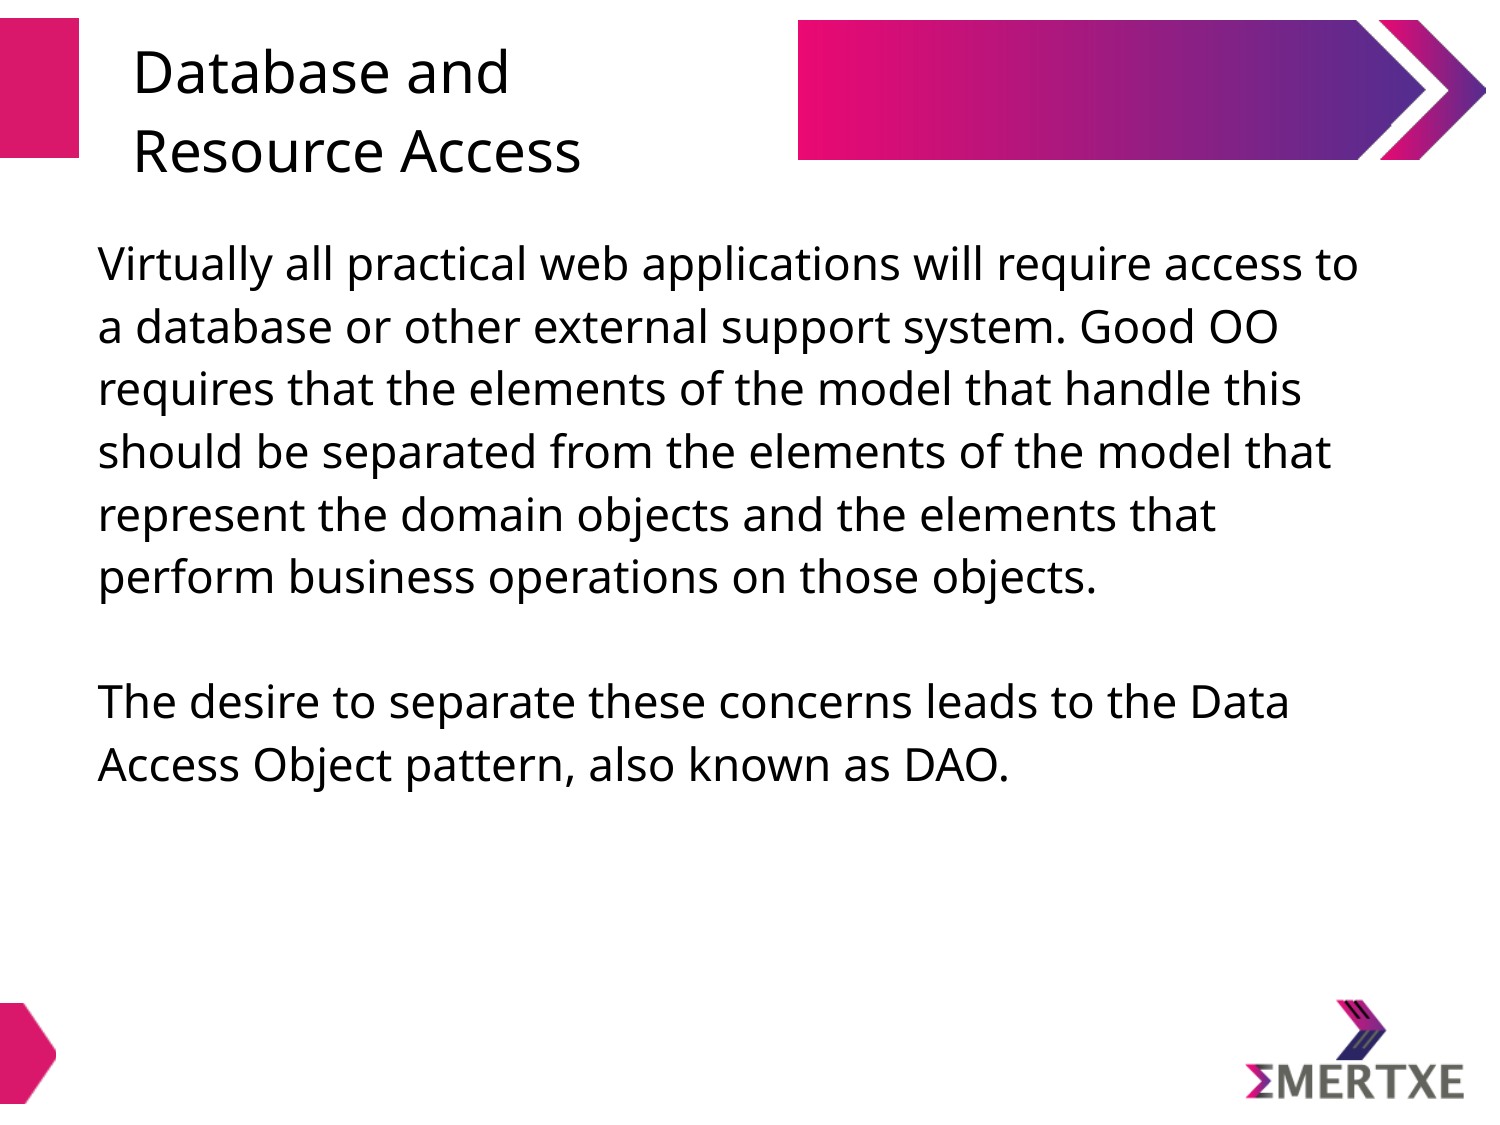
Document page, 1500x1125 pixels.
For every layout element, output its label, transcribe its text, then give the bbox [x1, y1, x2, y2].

text_box Database and Resource Access [118, 23, 709, 175]
picture [798, 20, 1486, 160]
picture [1245, 996, 1465, 1099]
text_box Virtually all practical web applications will require access to a database or other external support system. Good OO requires that the elements of the model that handle this should be separated from the elements of the model that represent the domain objects and the elements that perform business operations on those objects. The desire to separate these concerns leads to the Data Access Object pattern, also known as DAO. [82, 224, 1394, 775]
